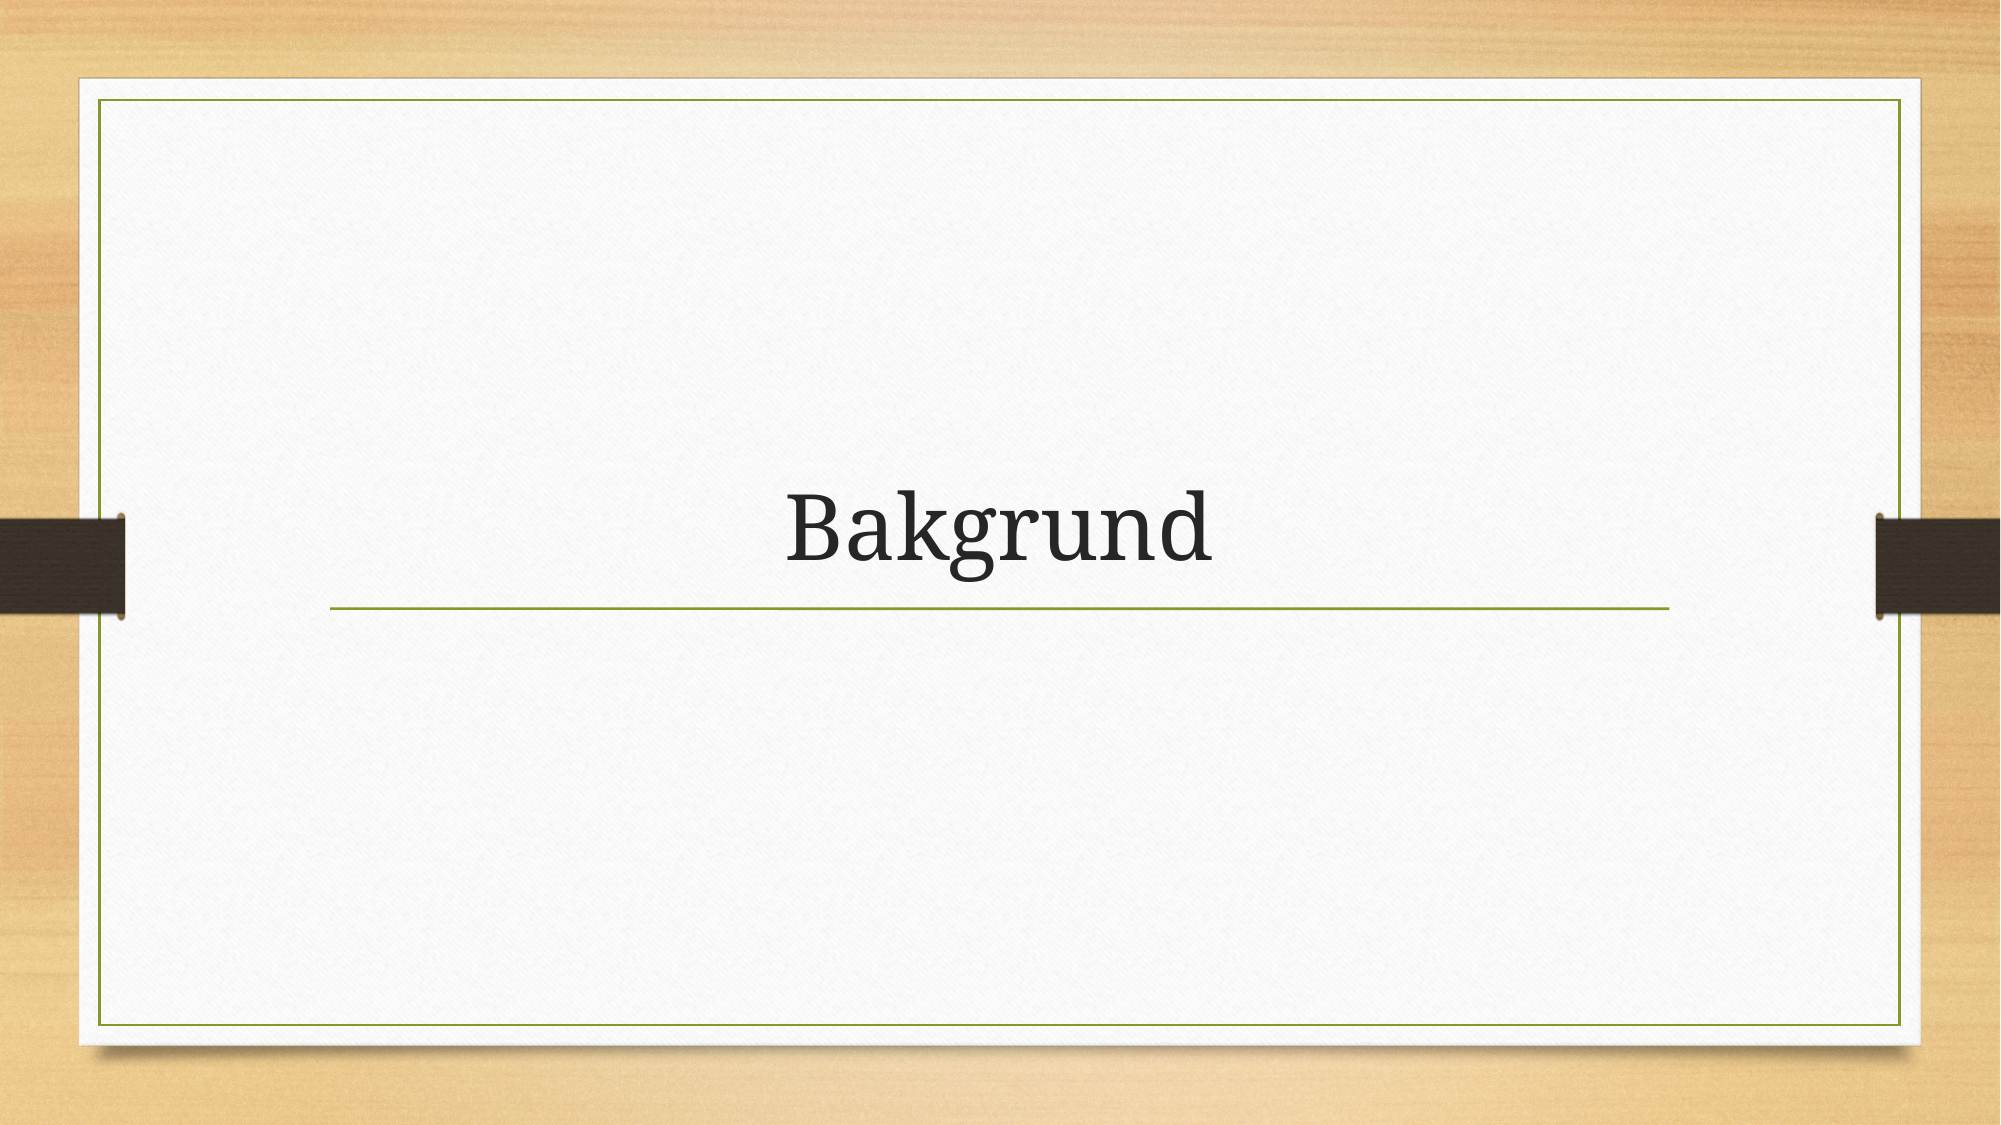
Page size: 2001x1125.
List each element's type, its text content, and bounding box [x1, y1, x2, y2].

title Bakgrund [330, 287, 1669, 587]
picture [0, 0, 2001, 1125]
